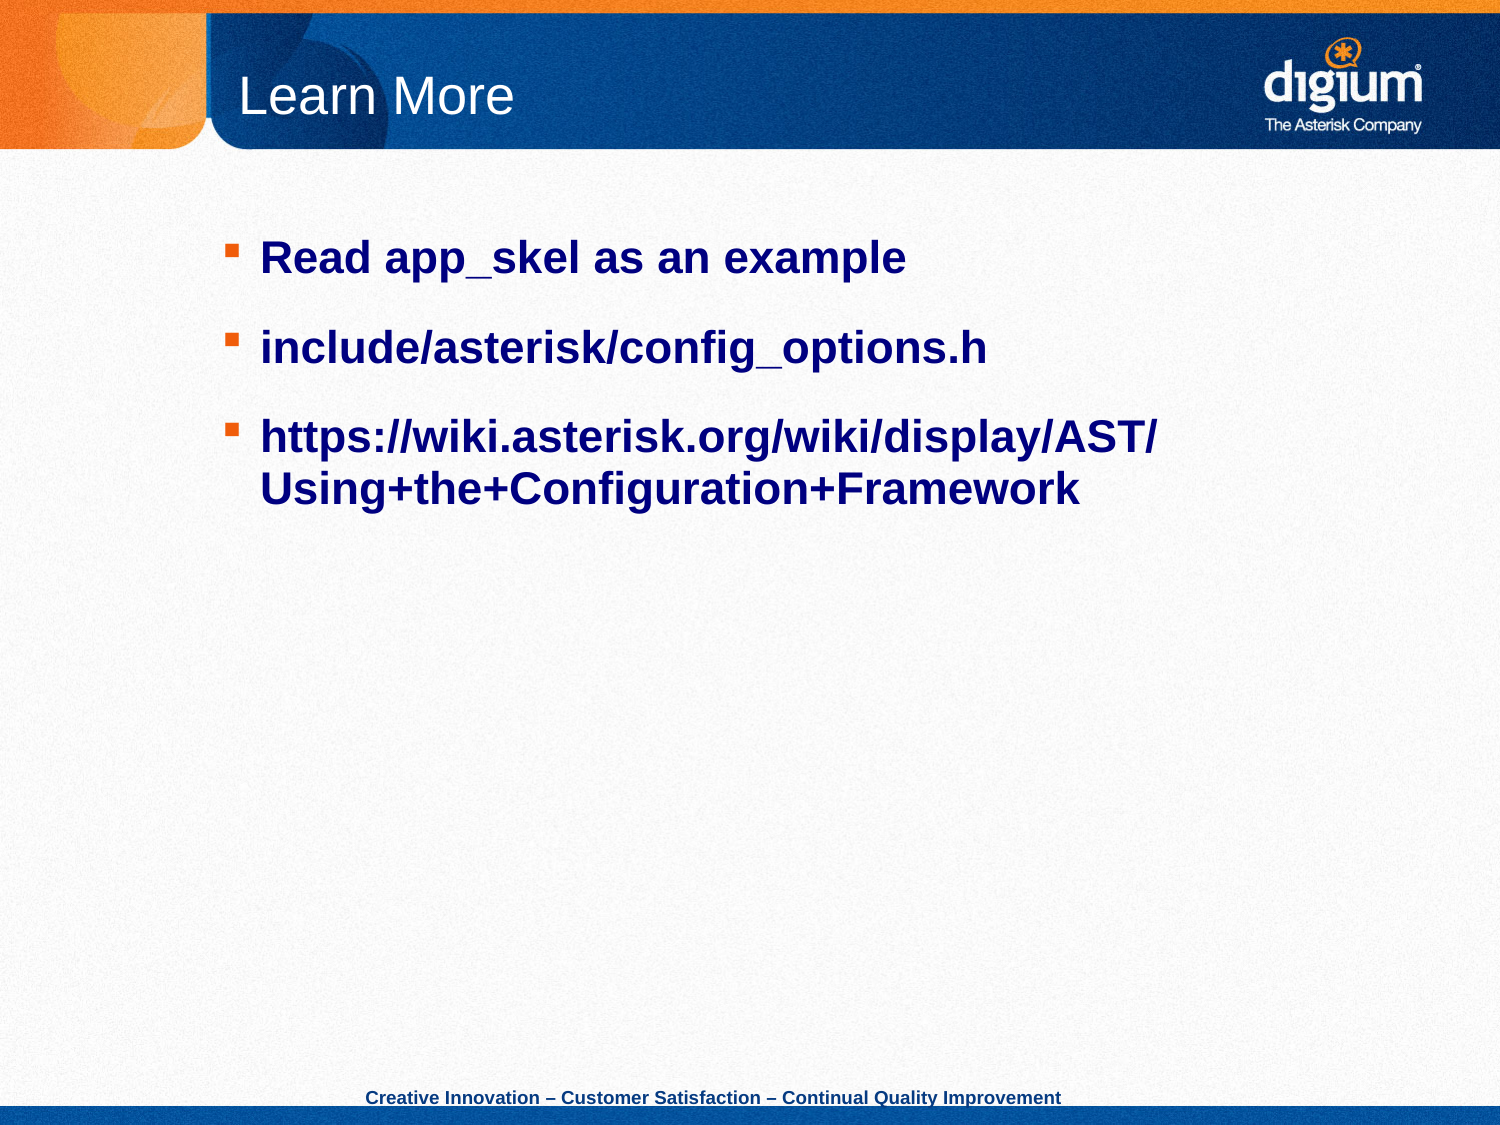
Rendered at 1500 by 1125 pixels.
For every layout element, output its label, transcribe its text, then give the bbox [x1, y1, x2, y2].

list Read app_skel as an example include/asterisk/config_options.h https://wiki.asterisk.org/wiki/display/AST/Using+the+Configuration+Framework [206, 224, 1301, 967]
picture [0, 0, 1500, 1125]
title Learn More [238, 27, 1243, 127]
